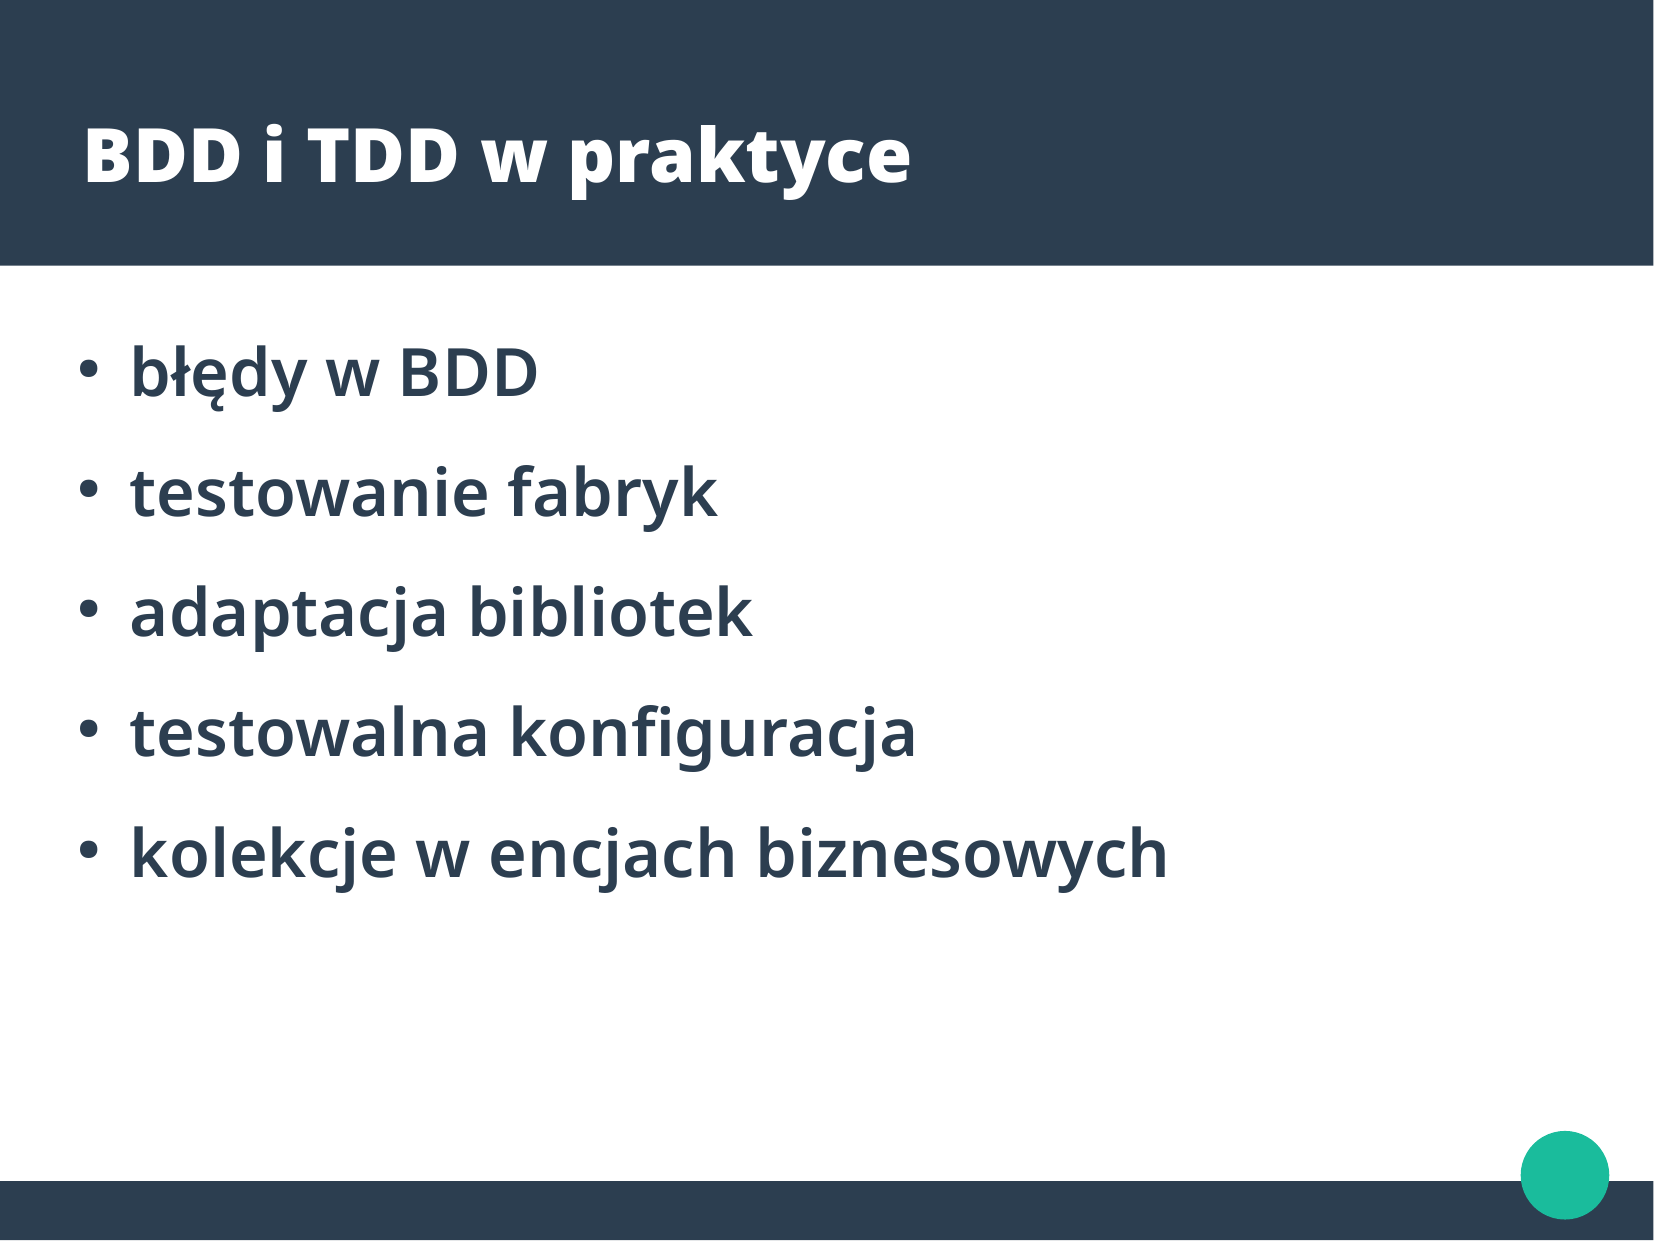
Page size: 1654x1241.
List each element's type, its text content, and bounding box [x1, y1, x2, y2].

list błędy w BDD testowanie fabryk adaptacja bibliotek testowalna konfiguracja kolekcje w encjach biznesowych [59, 324, 1595, 1152]
title BDD i TDD w praktyce [82, 0, 1571, 308]
